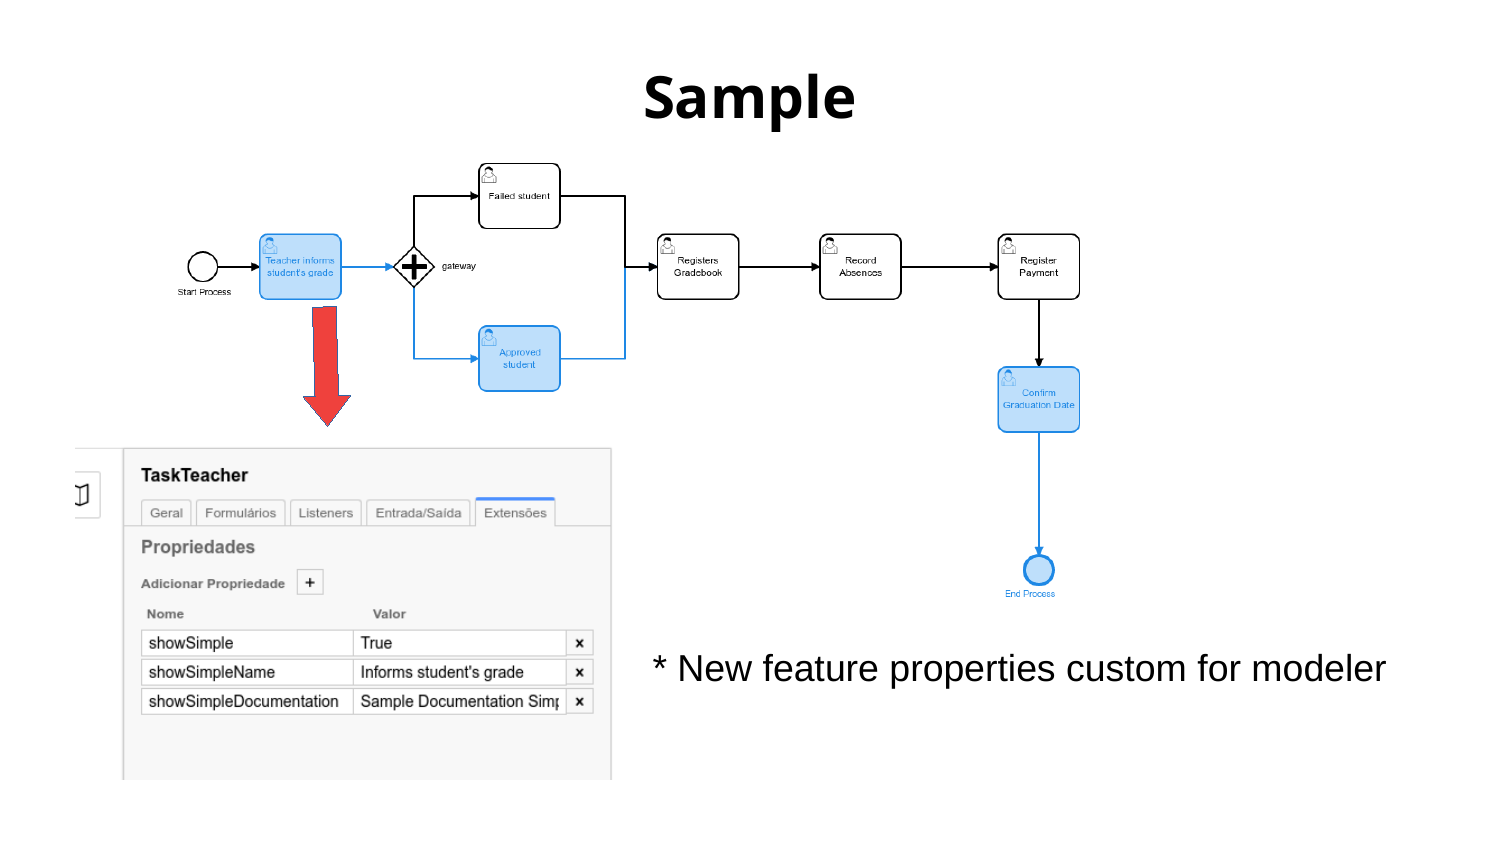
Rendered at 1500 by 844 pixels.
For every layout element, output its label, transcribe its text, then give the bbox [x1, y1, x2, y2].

text_box [303, 306, 351, 427]
text_box Sample [0, 45, 1500, 146]
picture [75, 155, 1123, 780]
text_box * New feature properties custom for modeler [637, 640, 1402, 697]
